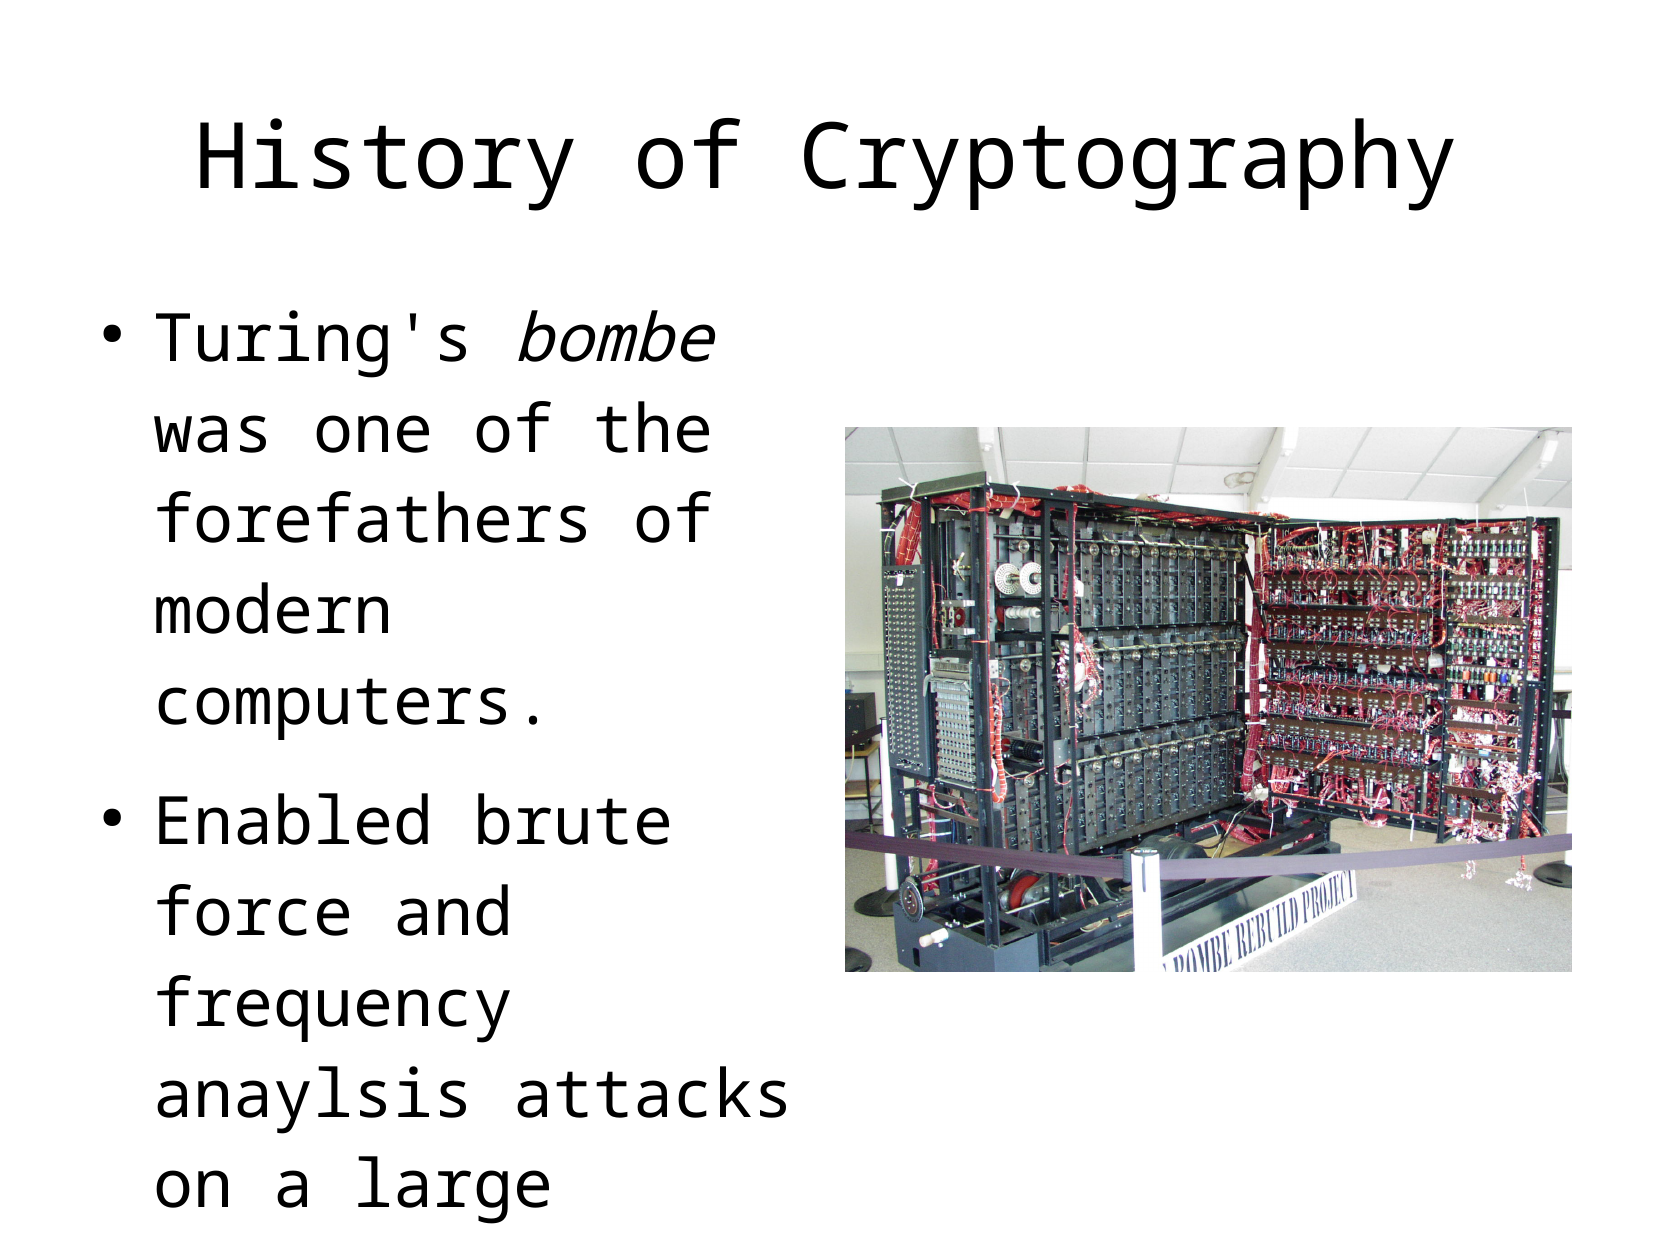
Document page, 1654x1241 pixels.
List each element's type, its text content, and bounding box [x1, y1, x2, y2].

list Turing's bombe was one of the forefathers of modern computers. Enabled brute force and frequency anaylsis attacks on a large scale. [82, 290, 809, 1109]
picture [0, 0, 1654, 1241]
title History of Cryptography [82, 49, 1571, 257]
